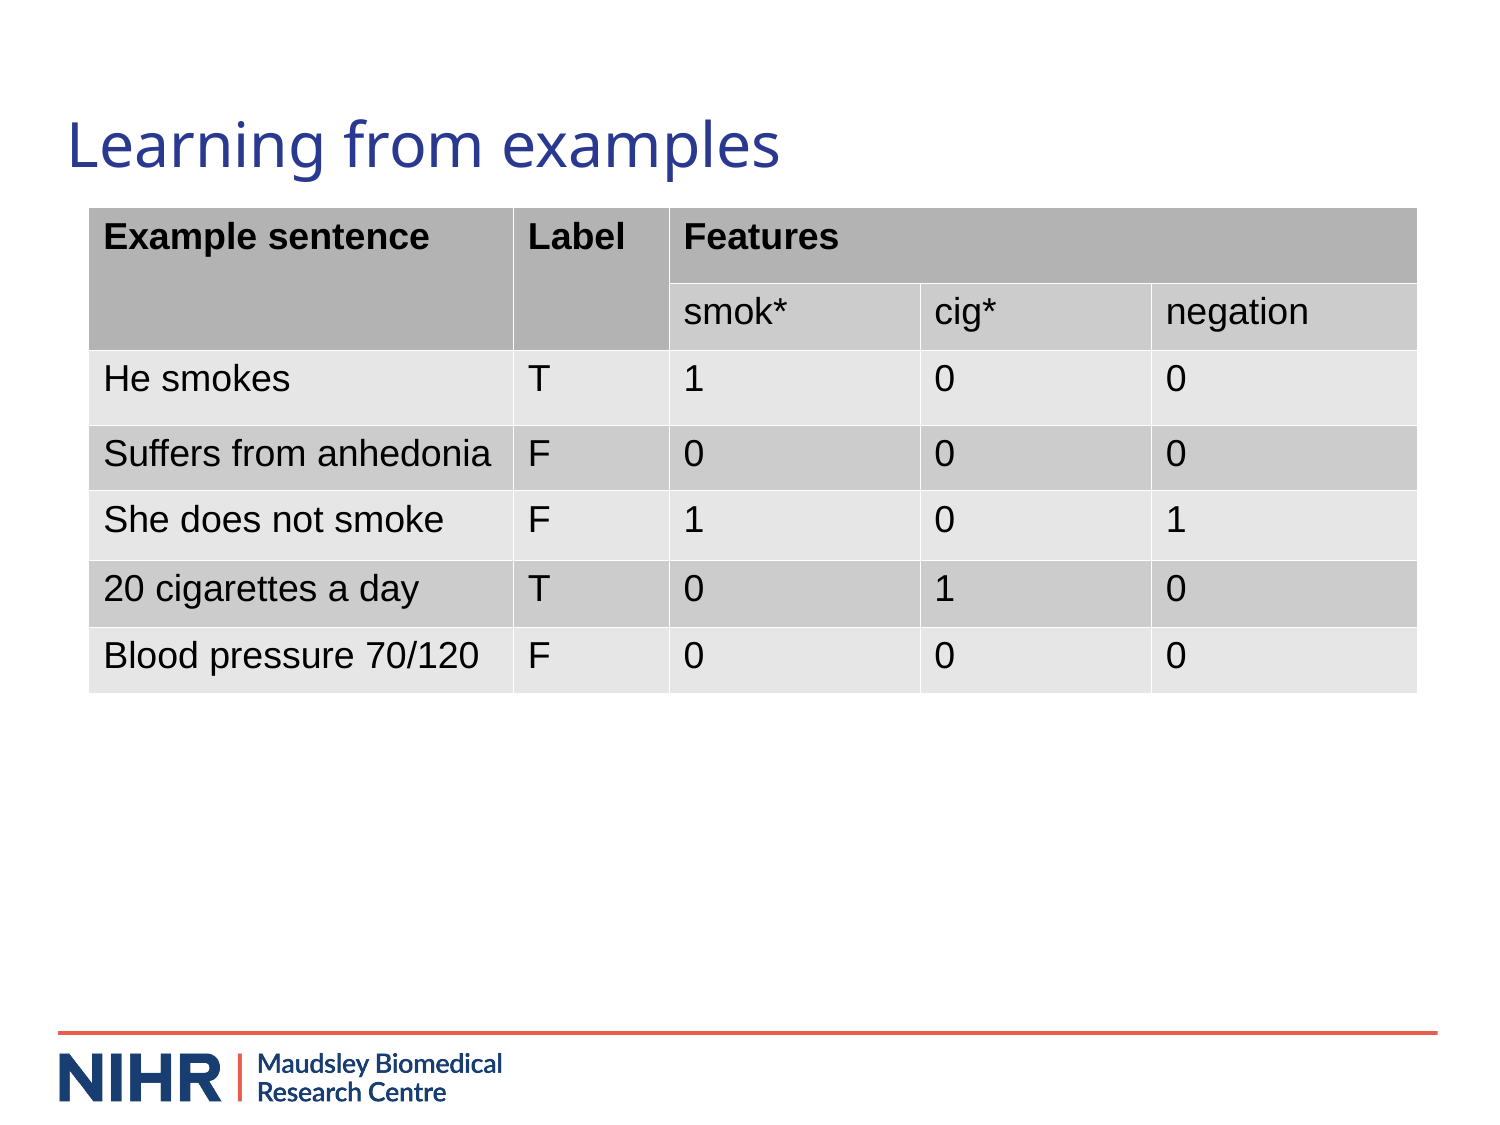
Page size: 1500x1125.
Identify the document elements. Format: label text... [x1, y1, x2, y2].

table_cell 1 [670, 491, 920, 560]
table_cell 0 [921, 351, 1151, 425]
table_cell T [514, 351, 669, 425]
table_cell 20 cigarettes a day [89, 561, 513, 627]
table_cell 0 [1152, 628, 1417, 693]
table_cell smok* [670, 284, 920, 350]
table_cell She does not smoke [89, 491, 513, 560]
table_cell 0 [1152, 351, 1417, 425]
table_cell 0 [921, 426, 1151, 490]
table_header Example sentence [89, 208, 513, 350]
table_cell 1 [1152, 491, 1417, 560]
table_cell F [514, 491, 669, 560]
table_cell 0 [1152, 561, 1417, 627]
table_cell 1 [670, 351, 920, 425]
table_cell 0 [1152, 426, 1417, 490]
table_cell Suffers from anhedonia [89, 426, 513, 490]
table_cell 0 [670, 561, 920, 627]
title Learning from examples [51, 89, 1450, 223]
table_cell 0 [921, 628, 1151, 693]
table_cell negation [1152, 284, 1417, 350]
table_cell F [514, 426, 669, 490]
table_cell 0 [921, 491, 1151, 560]
table_cell T [514, 561, 669, 627]
table_cell Blood pressure 70/120 [89, 628, 513, 693]
table_header Features [670, 208, 1417, 283]
picture [29, 1018, 531, 1125]
table_cell F [514, 628, 669, 693]
table_cell cig* [921, 284, 1151, 350]
table_cell He smokes [89, 351, 513, 425]
table_cell 1 [921, 561, 1151, 627]
table_header Label [514, 208, 669, 350]
table_cell 0 [670, 426, 920, 490]
table_cell 0 [670, 628, 920, 693]
